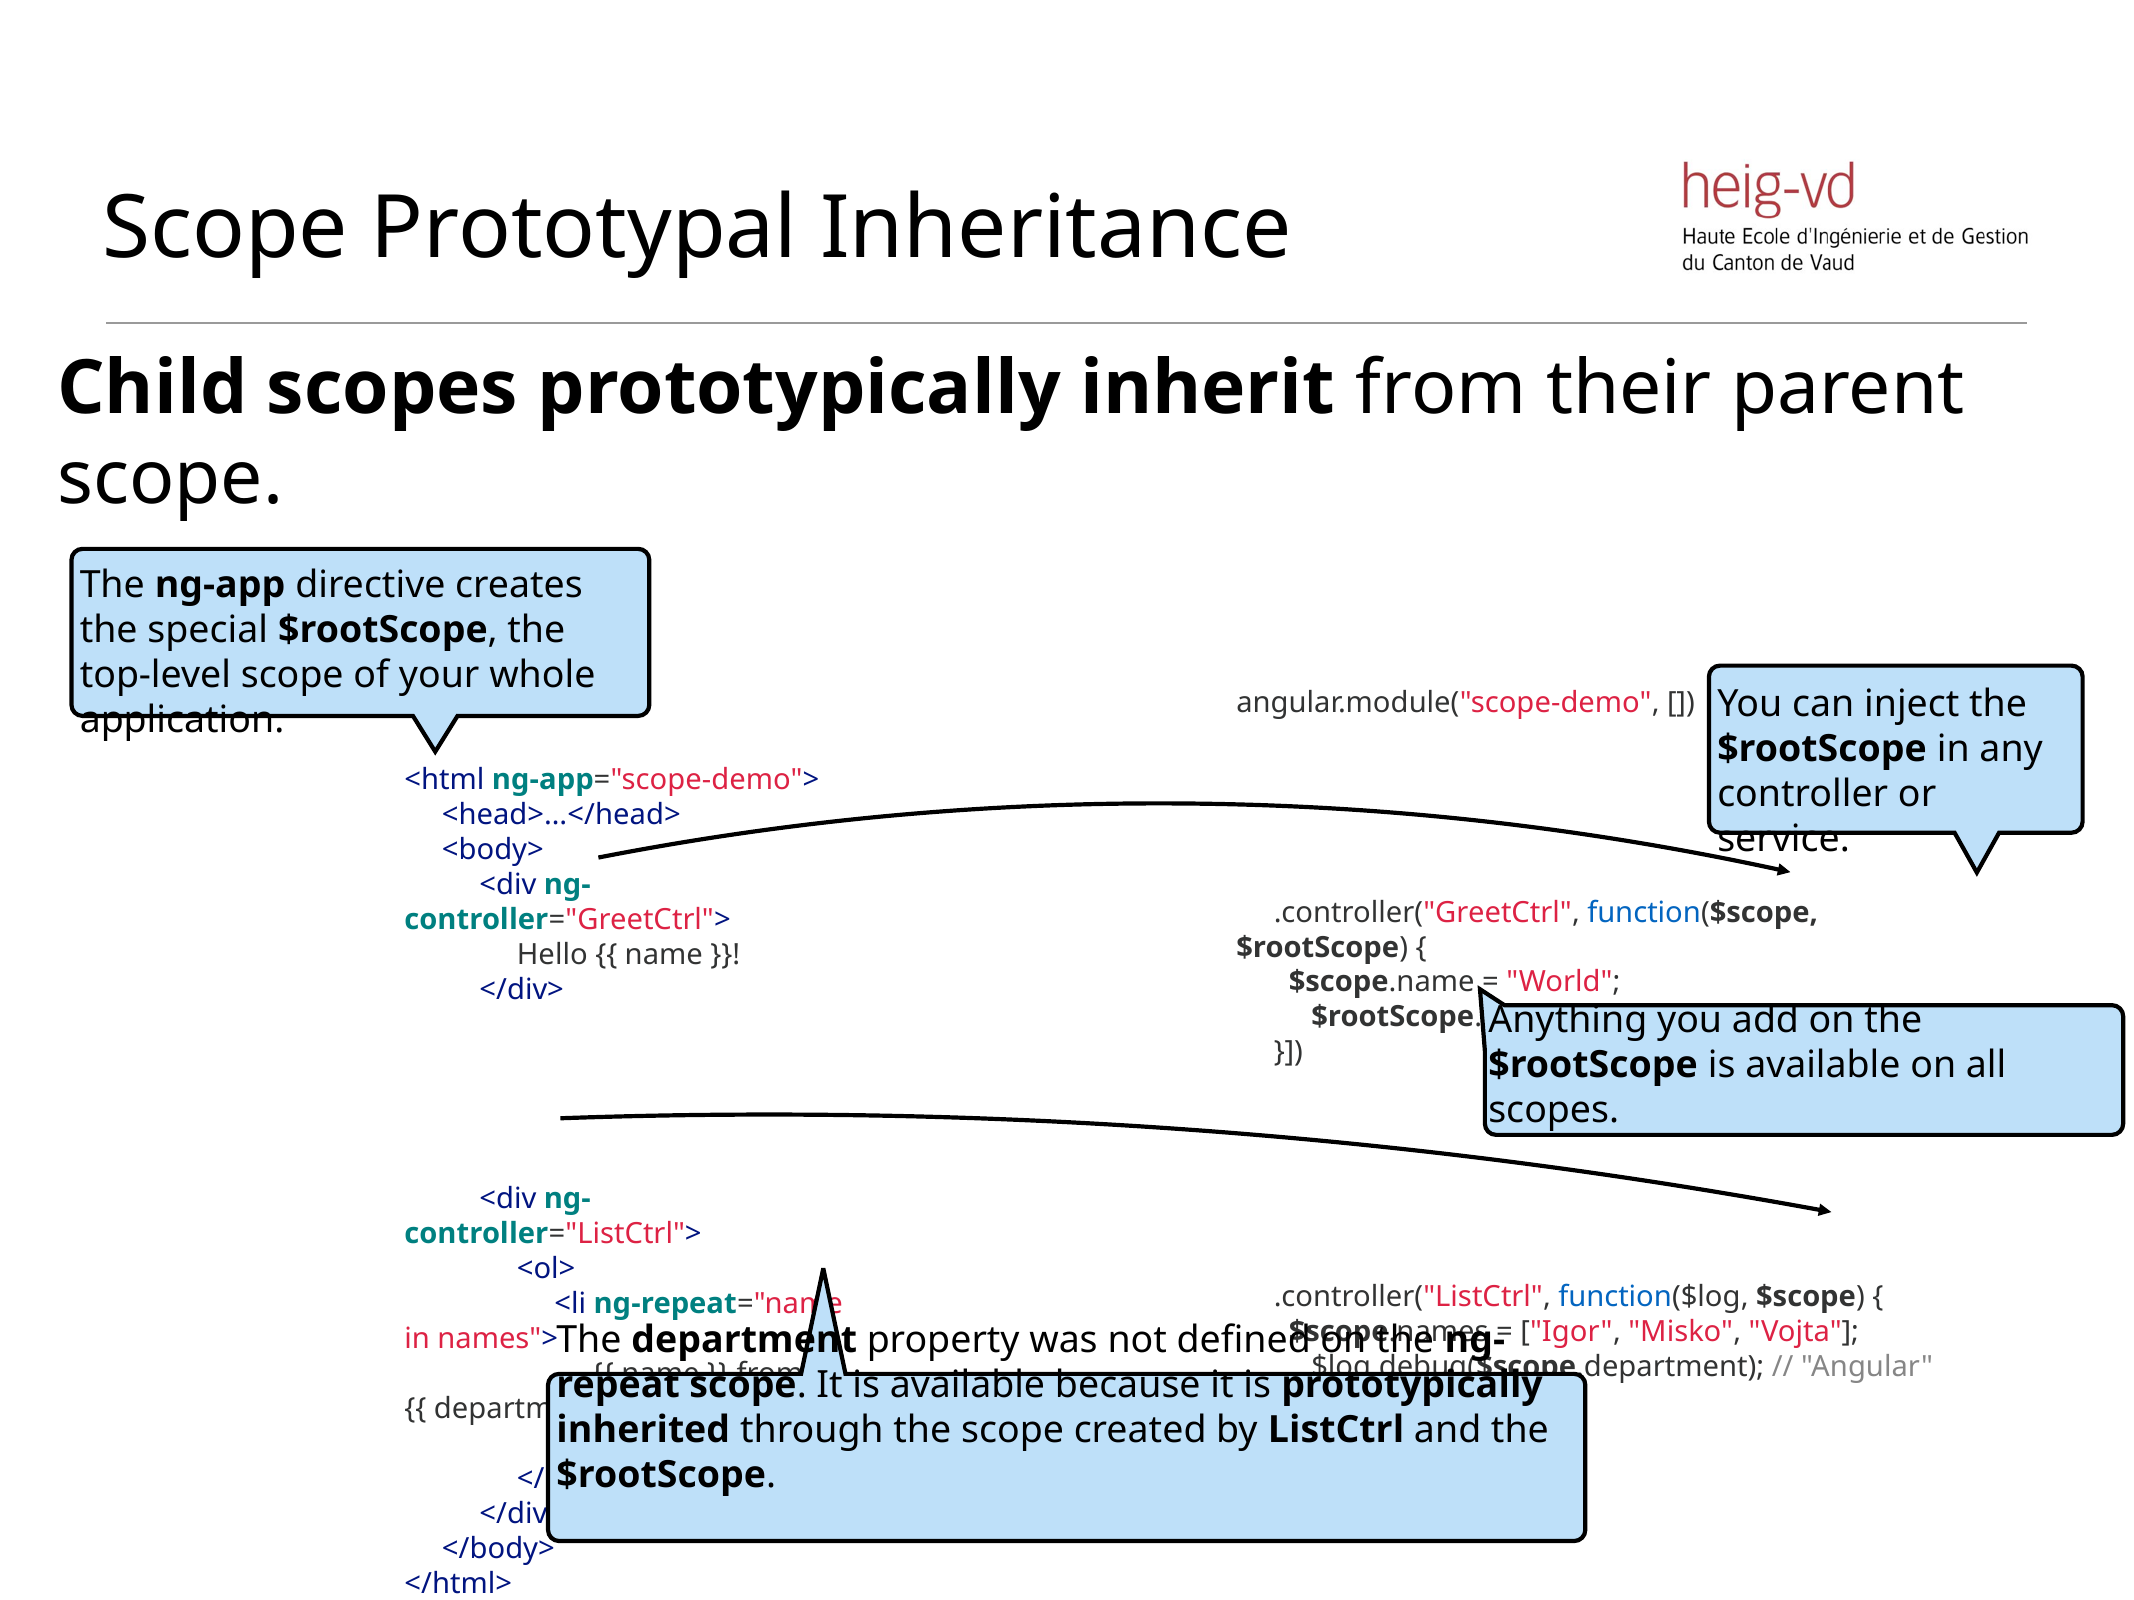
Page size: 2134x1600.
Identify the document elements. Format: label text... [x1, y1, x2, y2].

text_box The ng-app directive creates the special $rootScope, the top-level scope of your whole application. [71, 548, 650, 752]
text_box Anything you add on the $rootScope is available on all scopes. [1479, 989, 2124, 1135]
title Scope Prototypal Inheritance [93, 54, 2040, 284]
text_box You can inject the $rootScope in any controller or service. [1708, 665, 2083, 873]
text_box angular.module("scope-demo", []) .controller("GreetCtrl", function($scope, $rootScope) { $scope.name = "World"; $rootScope.department = "Angular"; }]) .controller("ListCtrl", function($log, $scope) { $scope.names = ["Igor", "Misko", "Vojta"]; $log.debug($scope.department); // "Angular" }); [1227, 674, 1987, 1391]
text_box <html ng-app="scope-demo"> <head>…</head> <body> <div ng-controller="GreetCtrl"> Hello {{ name }}! </div> <div ng-controller="ListCtrl"> <ol> <li ng-repeat="name in names"> {{ name }} from {{ department }} </li> </ol> </div> </body> </html> [395, 752, 864, 1468]
text_box The department property was not defined on the ng-repeat scope. It is available because it is prototypically inherited through the scope created by ListCtrl and the $rootScope. [548, 1268, 1586, 1542]
text_box Child scopes prototypically inherit from their parent scope. [48, 330, 2085, 528]
